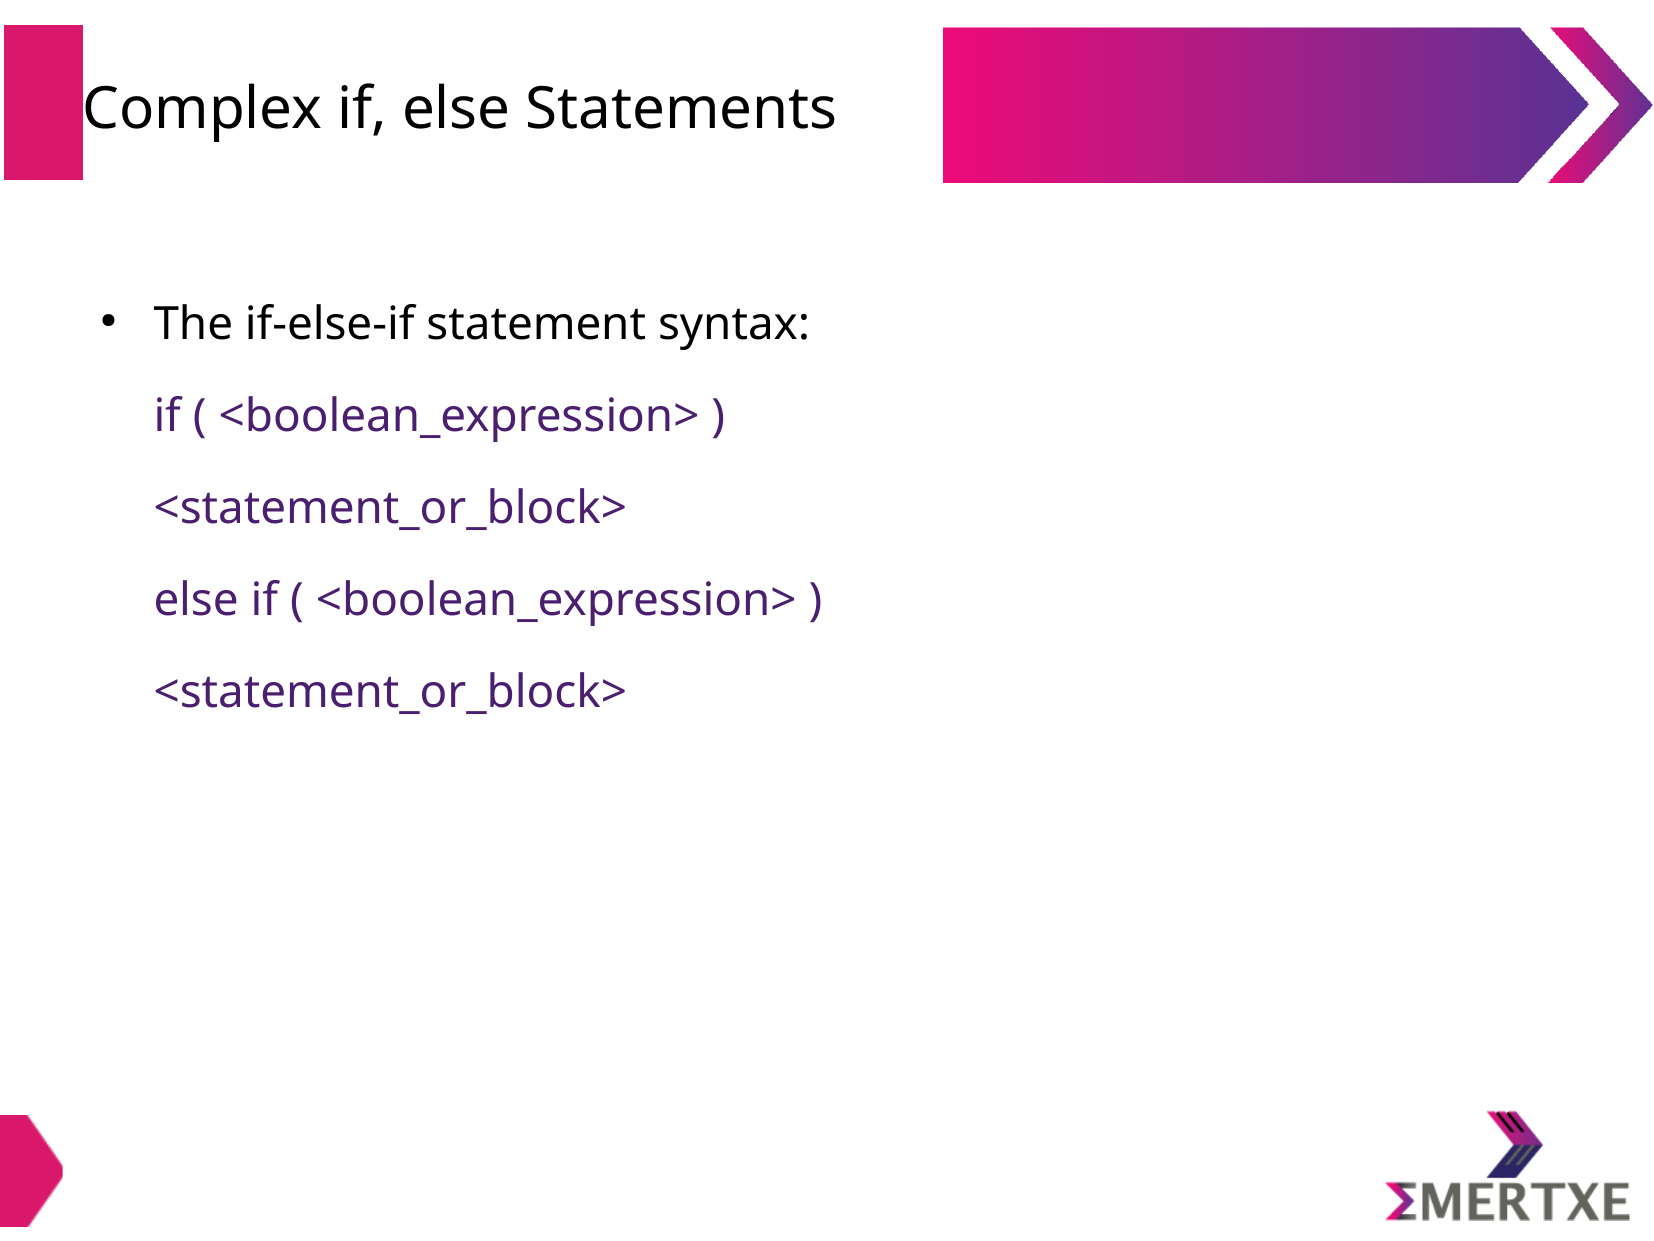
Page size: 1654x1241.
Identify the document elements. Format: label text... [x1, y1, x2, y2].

list The if-else-if statement syntax: if ( <boolean_expression> ) <statement_or_block> else if ( <boolean_expression> ) <statement_or_block> [82, 290, 1571, 1010]
title Complex if, else Statements [82, 2, 1571, 210]
picture [1385, 1107, 1631, 1221]
picture [1571, 27, 1653, 183]
